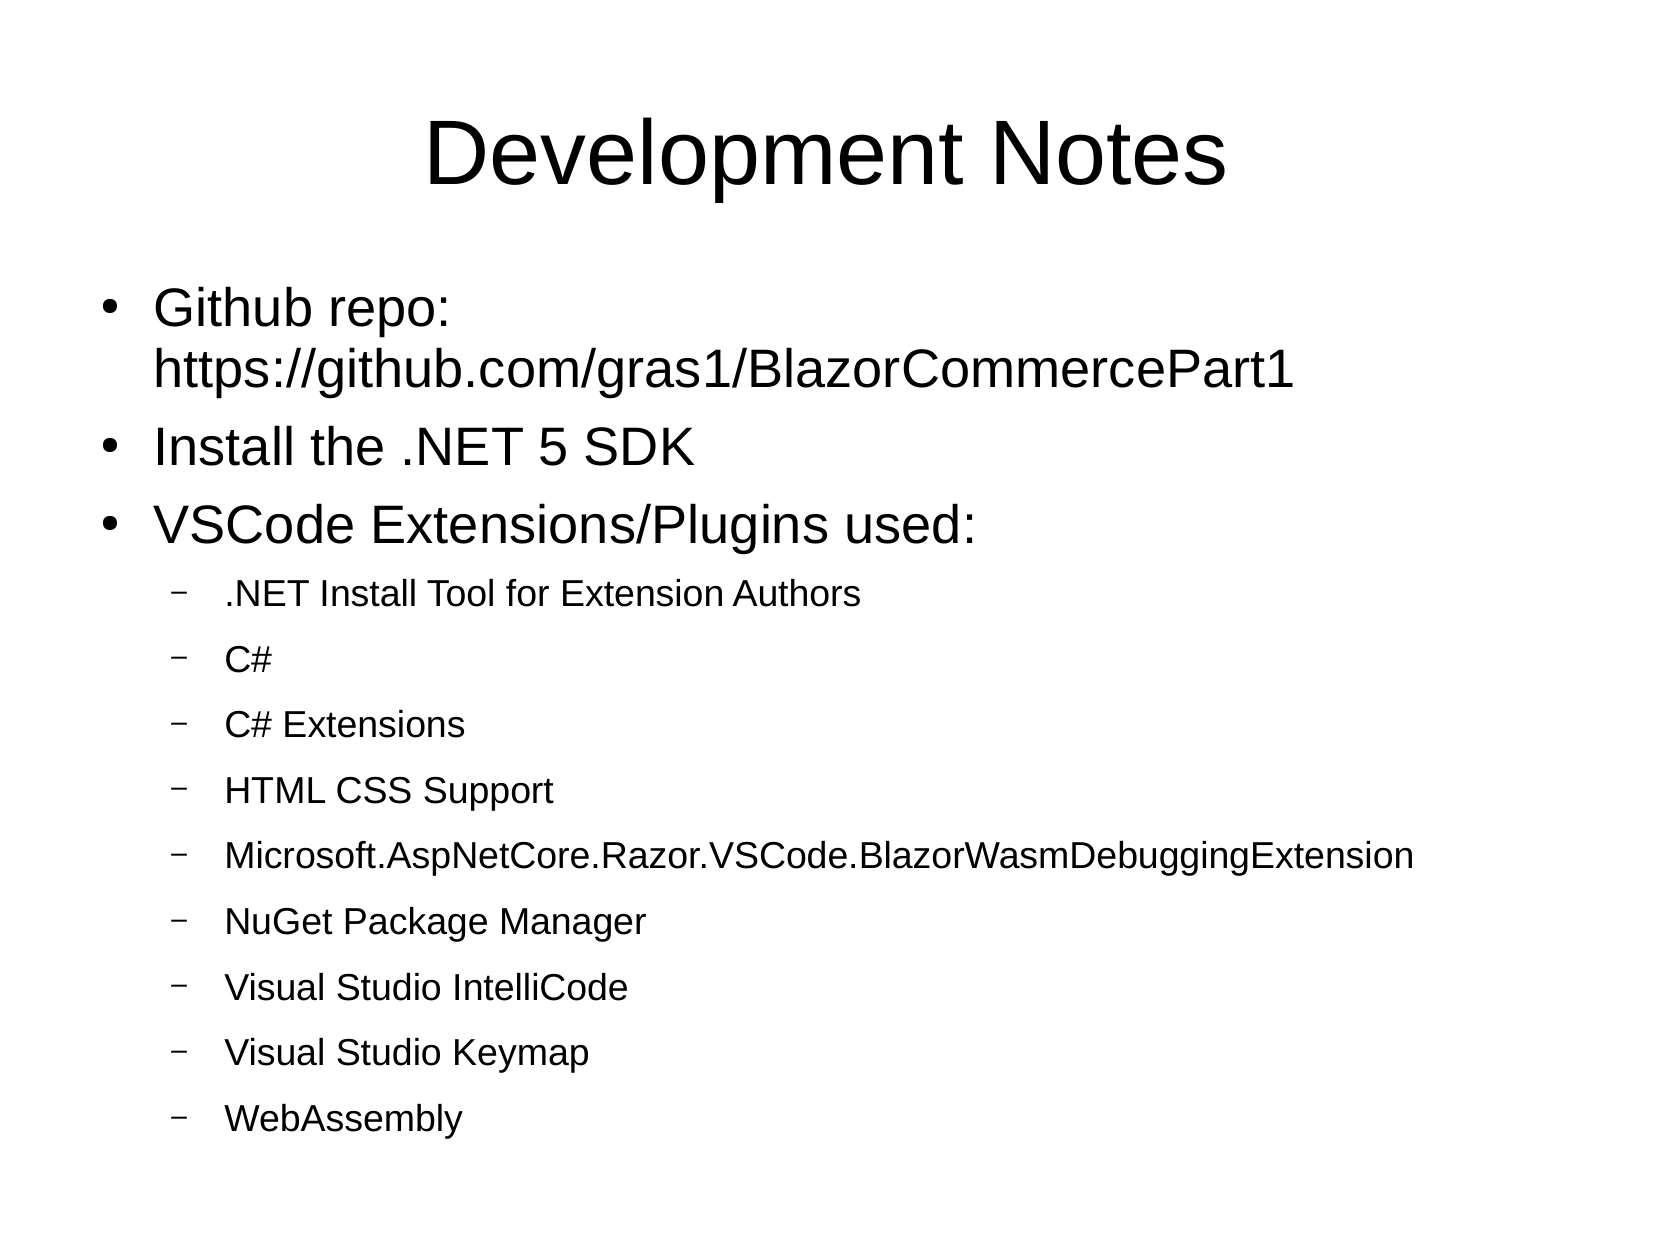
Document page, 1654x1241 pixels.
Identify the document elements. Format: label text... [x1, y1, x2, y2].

title Development Notes [82, 49, 1571, 257]
list Github repo: https://github.com/gras1/BlazorCommercePart1 Install the .NET 5 SDK VSCode Extensions/Plugins used: .NET Install Tool for Extension Authors C# C# Extensions HTML CSS Support Microsoft.AspNetCore.Razor.VSCode.BlazorWasmDebuggingExtension NuGet Package Manager Visual Studio IntelliCode Visual Studio Keymap WebAssembly [82, 277, 1571, 1140]
